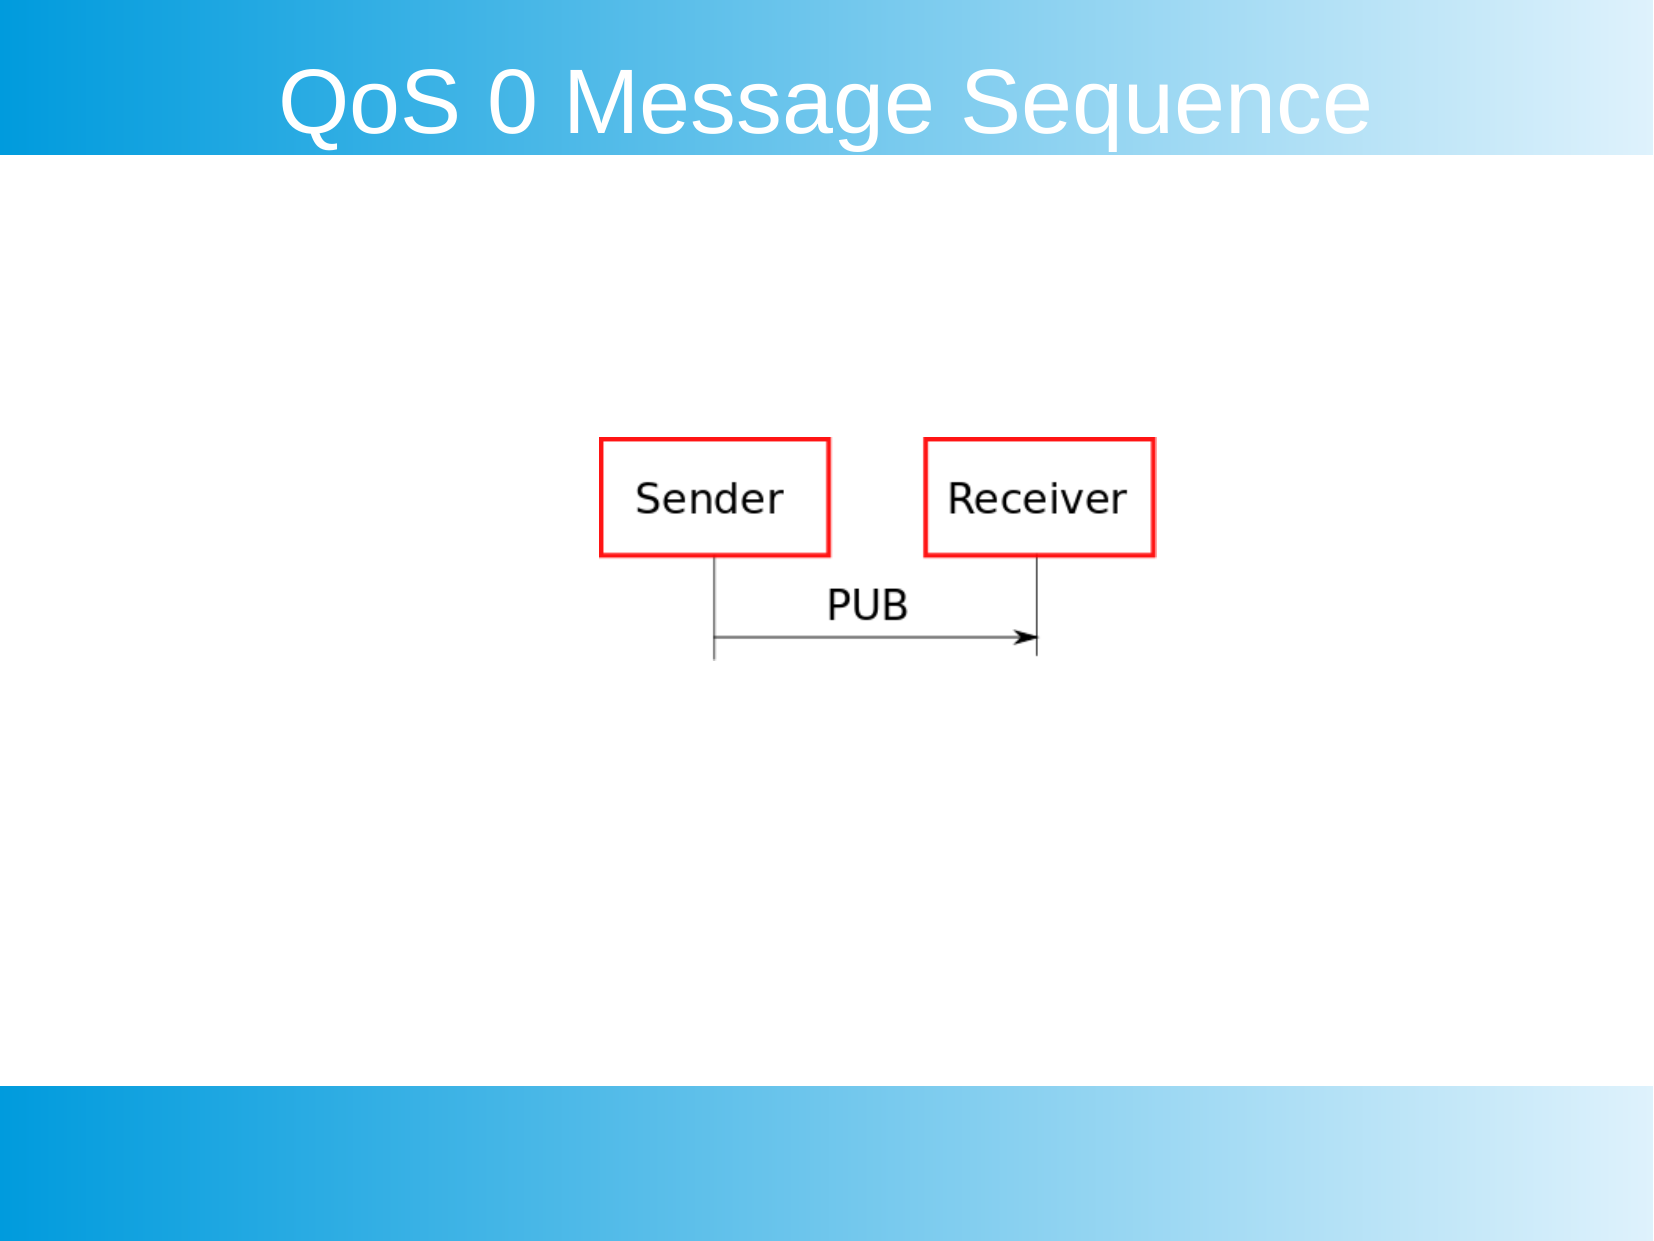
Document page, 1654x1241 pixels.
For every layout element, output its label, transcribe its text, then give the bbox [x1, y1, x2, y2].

picture [599, 437, 1157, 661]
title QoS 0 Message Sequence [82, 49, 1571, 155]
